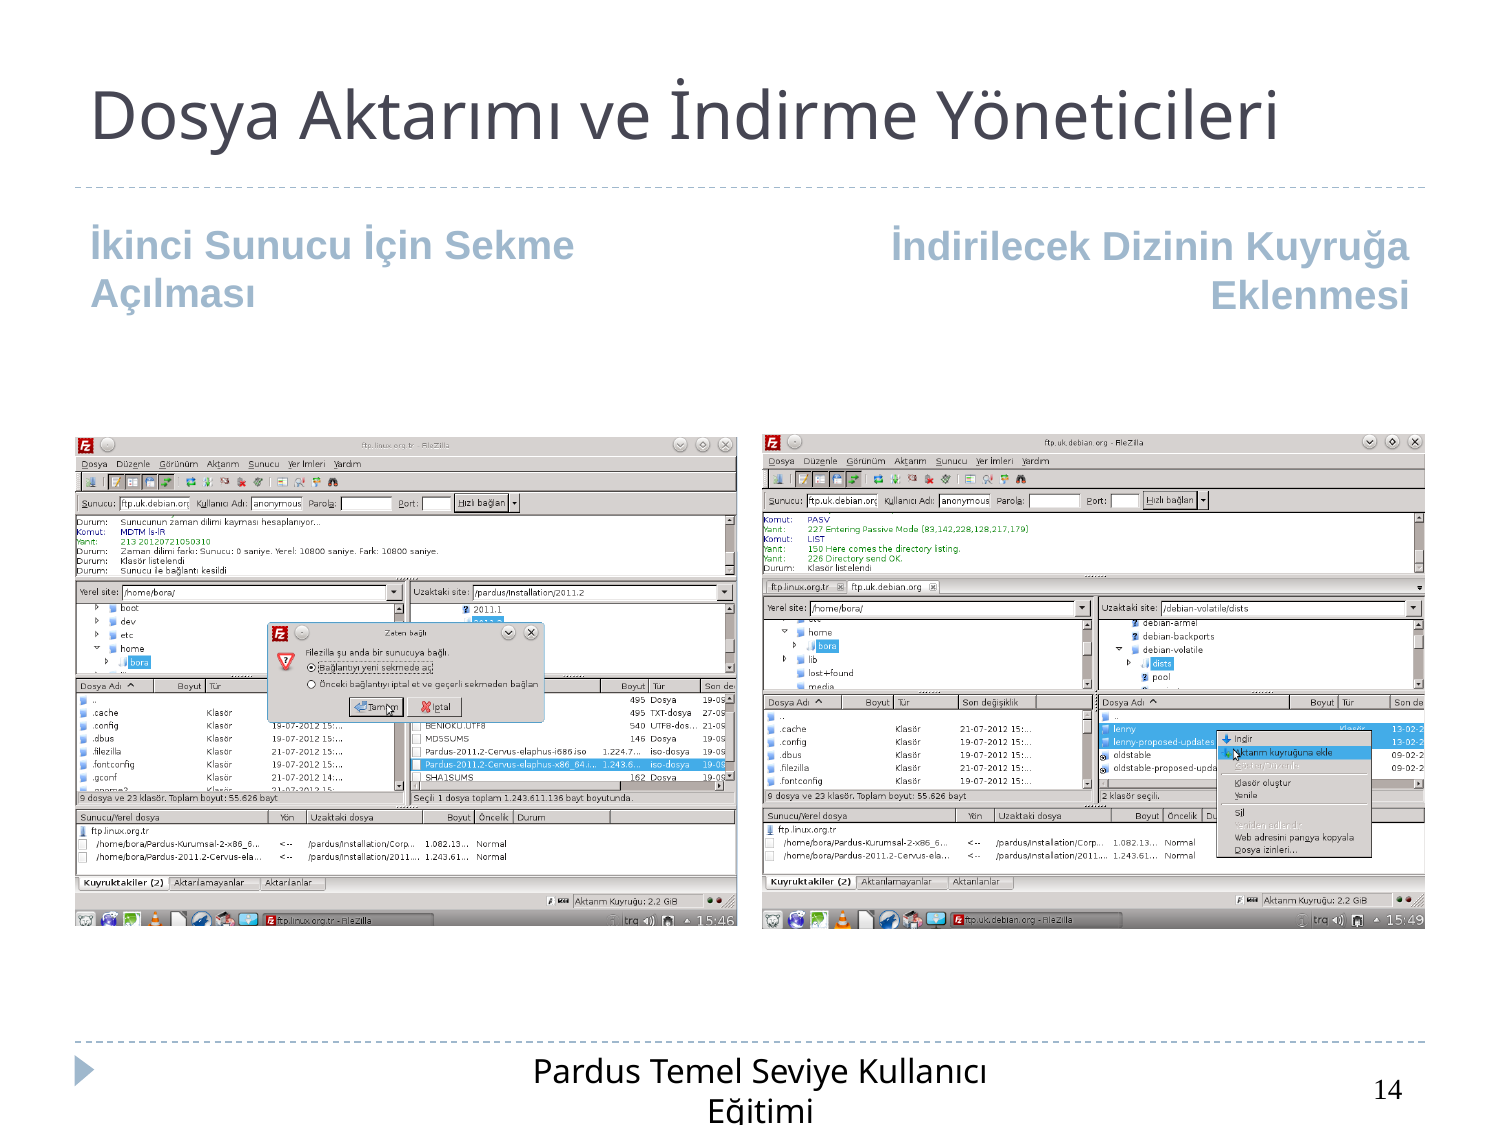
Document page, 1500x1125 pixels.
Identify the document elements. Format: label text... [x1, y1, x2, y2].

picture [762, 434, 1425, 929]
list İndirilecek Dizinin Kuyruğa Eklenmesi [762, 212, 1426, 325]
picture [75, 437, 738, 926]
list İkinci Sunucu İçin Sekme Açılması [75, 210, 738, 324]
title Dosya Aktarımı ve İndirme Yöneticileri [75, 37, 1425, 188]
